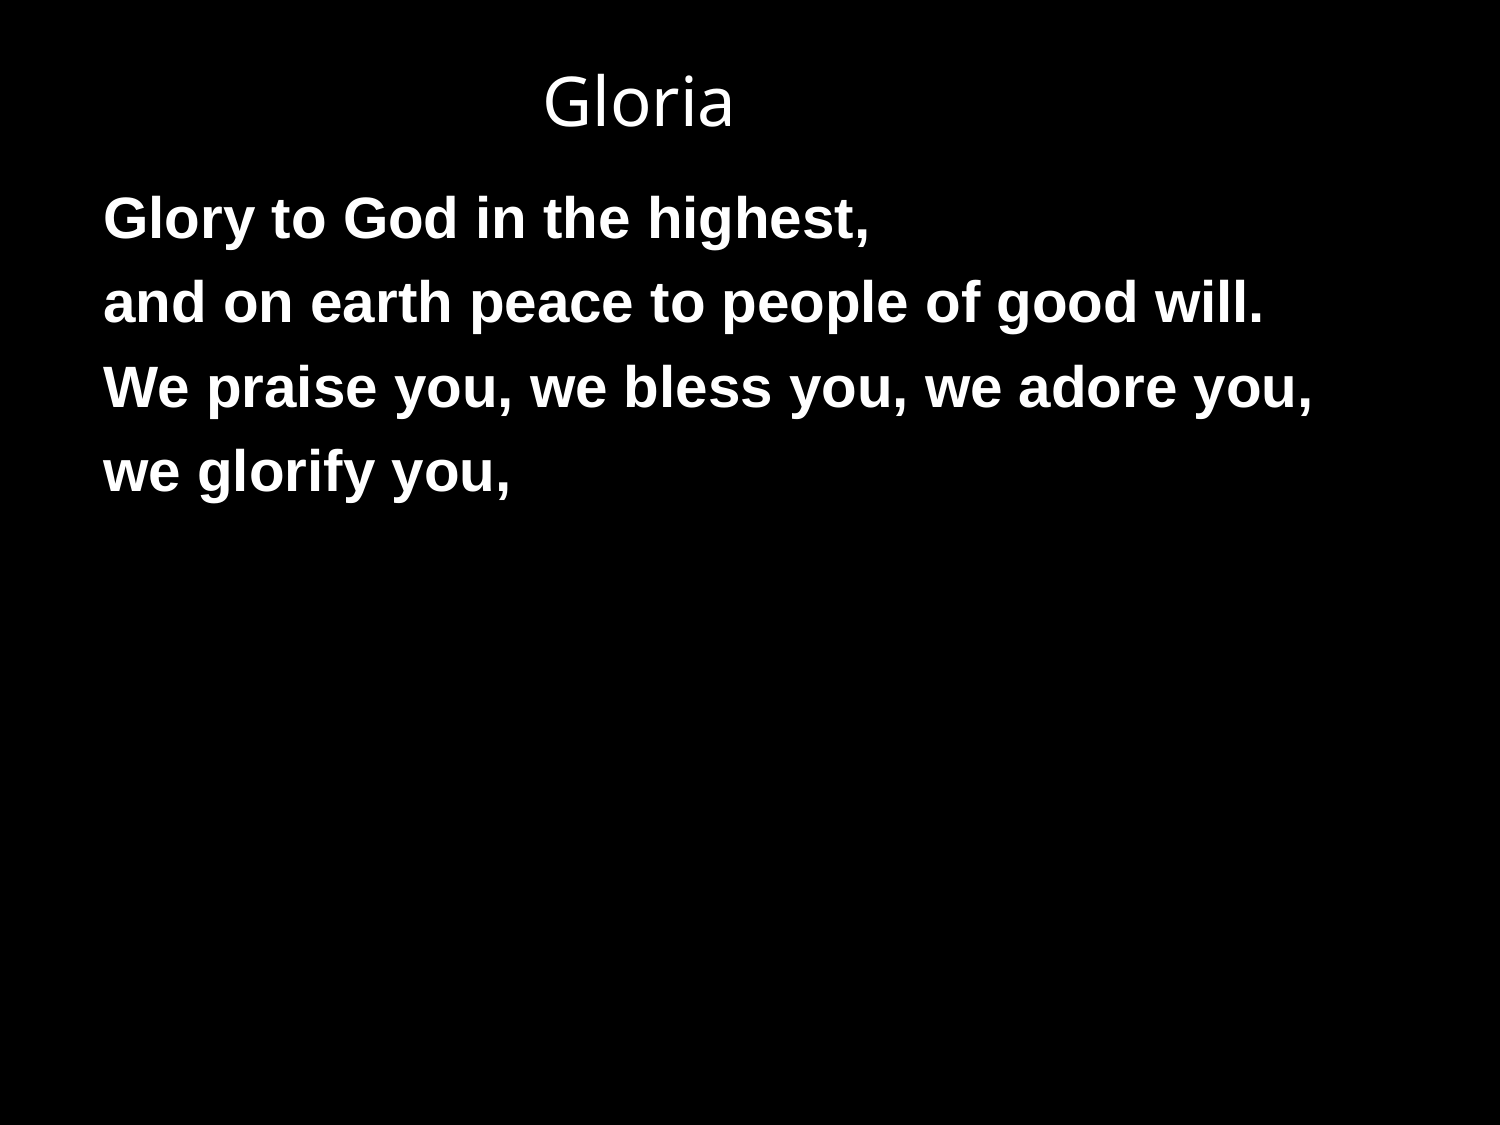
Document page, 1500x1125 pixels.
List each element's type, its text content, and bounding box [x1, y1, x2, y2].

list Glory to God in the highest, and on earth peace to people of good will. We praise you, we bless you, we adore you, we glorify you, [88, 172, 1447, 1048]
title Gloria [64, 49, 1215, 148]
